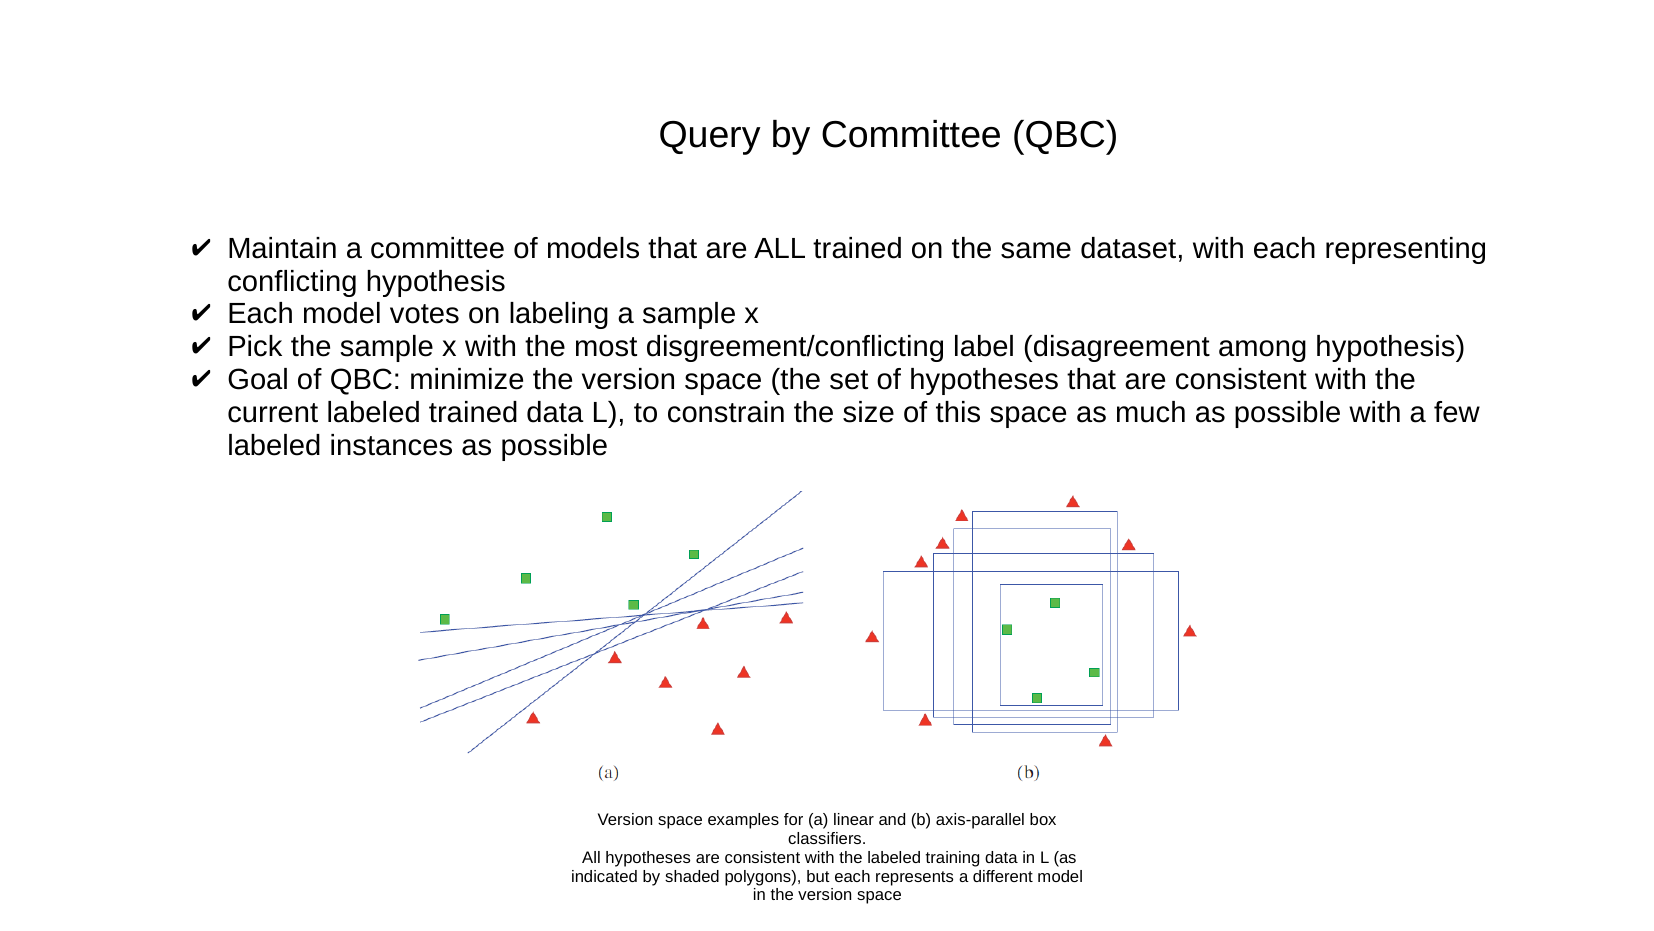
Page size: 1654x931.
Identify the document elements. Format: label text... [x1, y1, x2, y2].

text_box Query by Committee (QBC) [643, 106, 1134, 164]
text_box Maintain a committee of models that are ALL trained on the same dataset, with each representing conflicting hypothesis Each model votes on labeling a sample x Pick the sample x with the most disgreement/conflicting label (disagreement among hypothesis) Goal of QBC: minimize the version space (the set of hypotheses that are consistent with the current labeled trained data L), to constrain the size of this space as much as possible with a few labeled instances as possible [177, 224, 1512, 603]
picture [413, 491, 1205, 792]
text_box Version space examples for (a) linear and (b) axis-parallel box classifiers. All hypotheses are consistent with the labeled training data in L (as indicated by shaded polygons), but each represents a different model in the version space [556, 803, 1111, 912]
